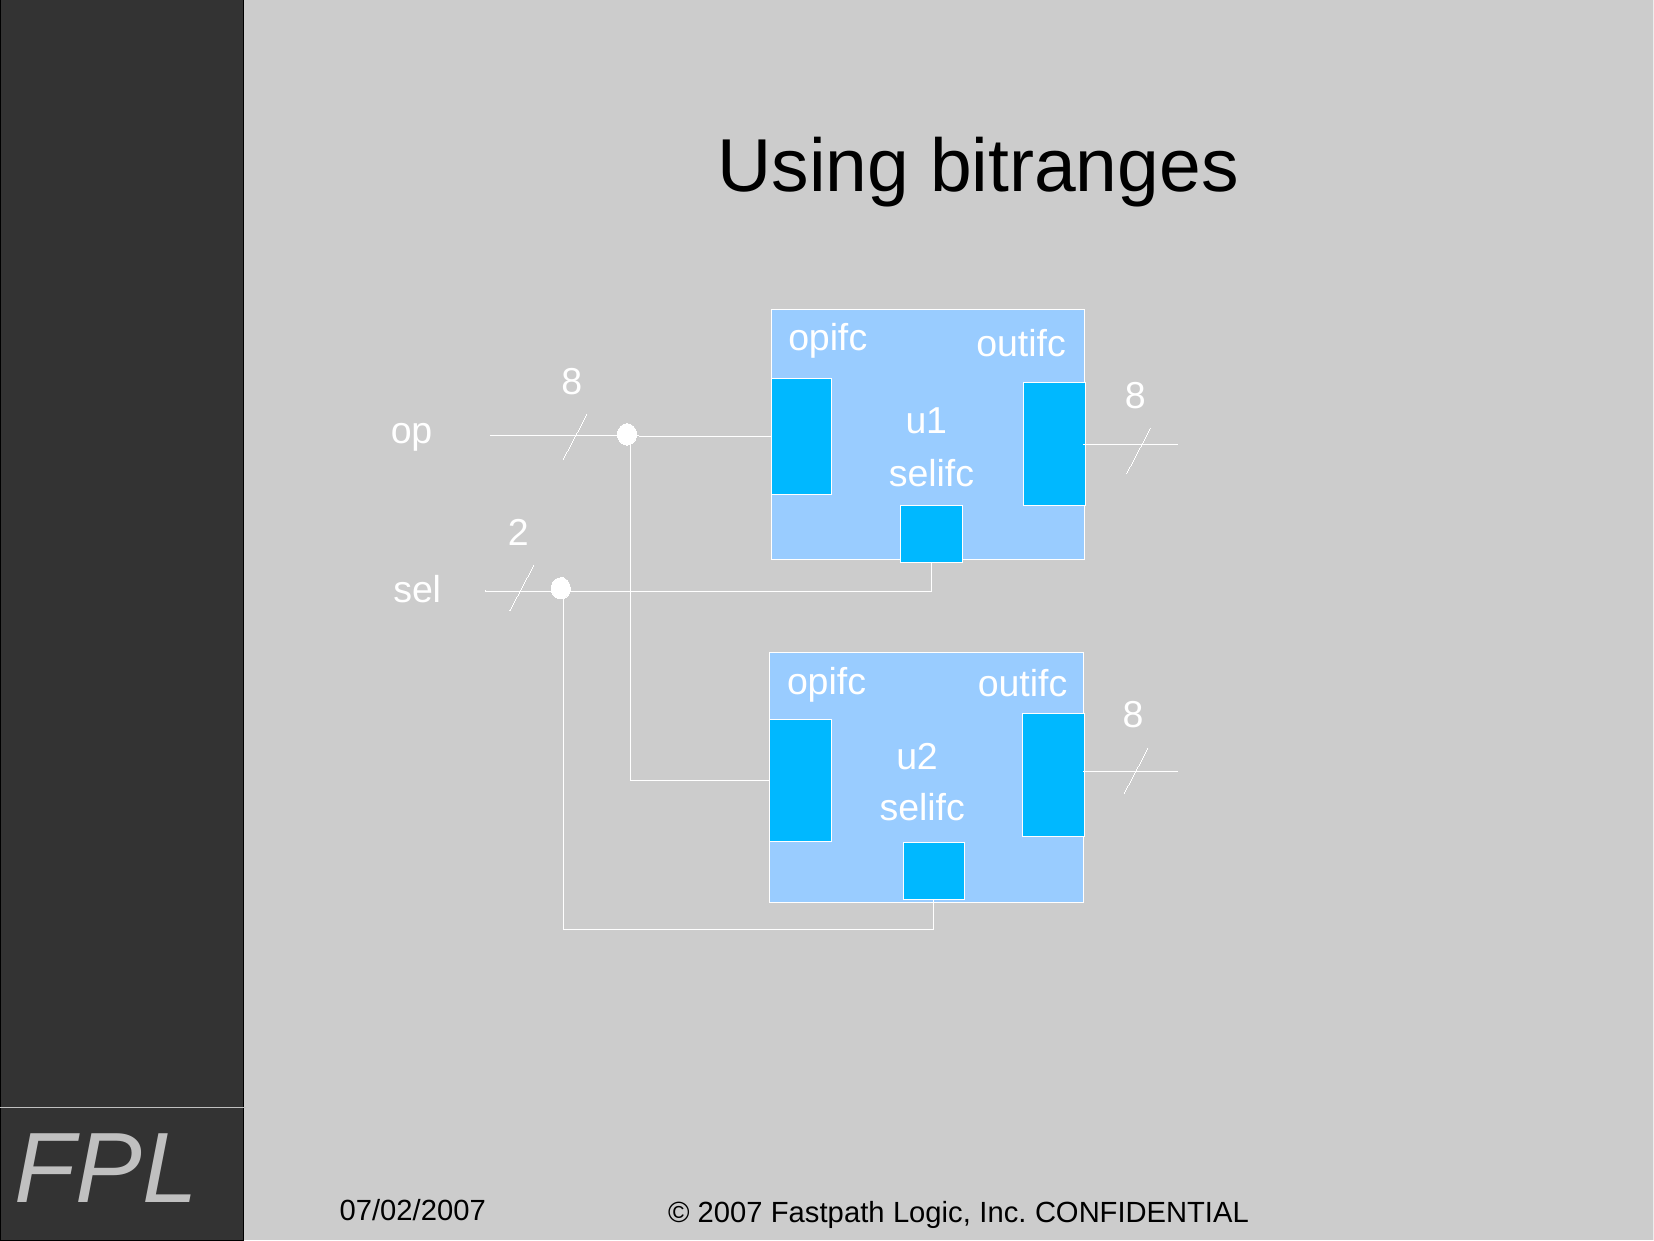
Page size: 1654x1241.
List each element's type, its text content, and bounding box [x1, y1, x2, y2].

title Using bitranges [427, 57, 1530, 274]
text_box u1 [890, 391, 983, 445]
text_box u2 [881, 727, 975, 779]
text_box sel [378, 561, 467, 632]
text_box 8 [1107, 686, 1160, 758]
text_box [551, 577, 571, 599]
text_box [771, 309, 1086, 563]
text_box op [376, 402, 467, 474]
text_box opifc [772, 653, 890, 724]
text_box 8 [546, 352, 599, 427]
text_box outifc [961, 315, 1082, 386]
text_box selifc [864, 779, 985, 850]
text_box 2 [493, 504, 546, 579]
text_box [617, 423, 637, 446]
text_box 8 [1110, 366, 1163, 438]
text_box selifc [874, 445, 995, 516]
text_box [769, 652, 1085, 903]
text_box outifc [963, 654, 1084, 726]
text_box opifc [773, 309, 898, 380]
